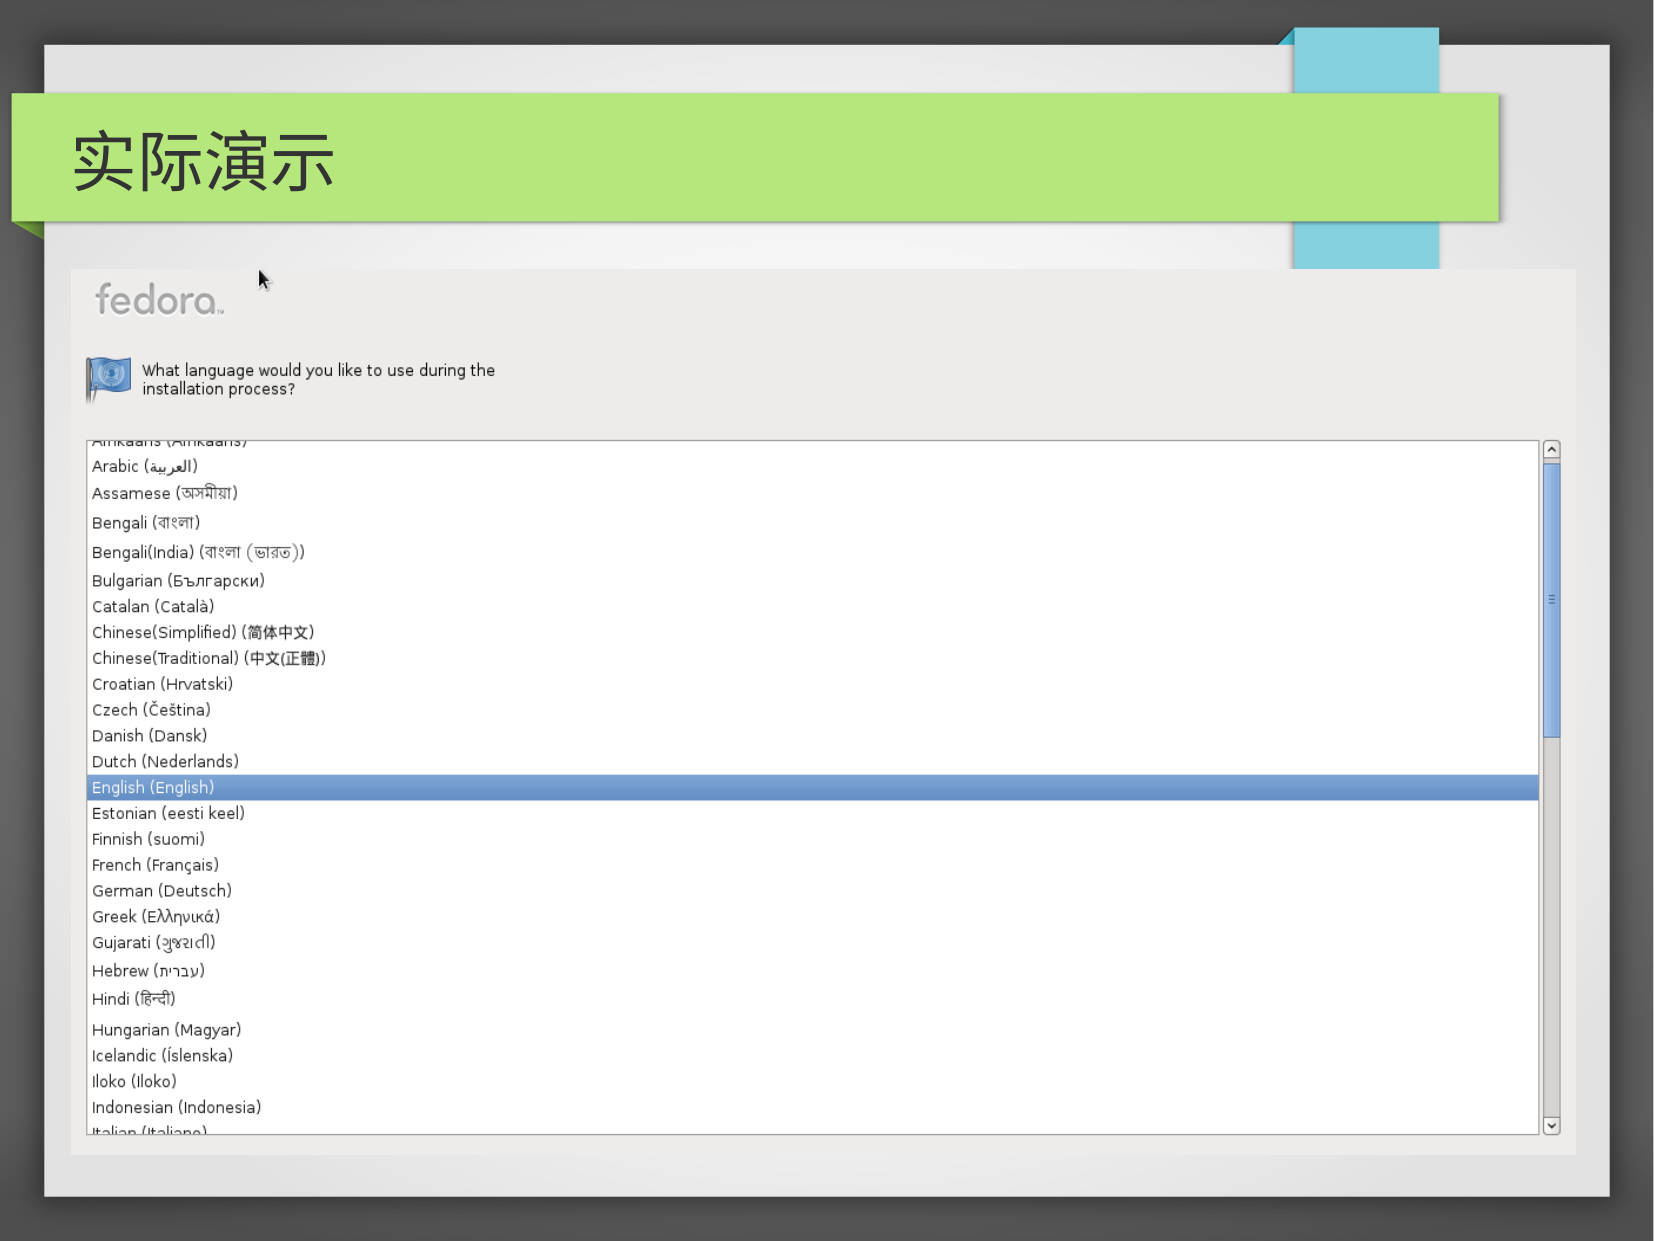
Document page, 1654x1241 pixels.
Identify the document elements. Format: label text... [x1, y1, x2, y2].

title 实际演示 [70, 113, 1229, 206]
picture [0, 0, 1654, 1241]
